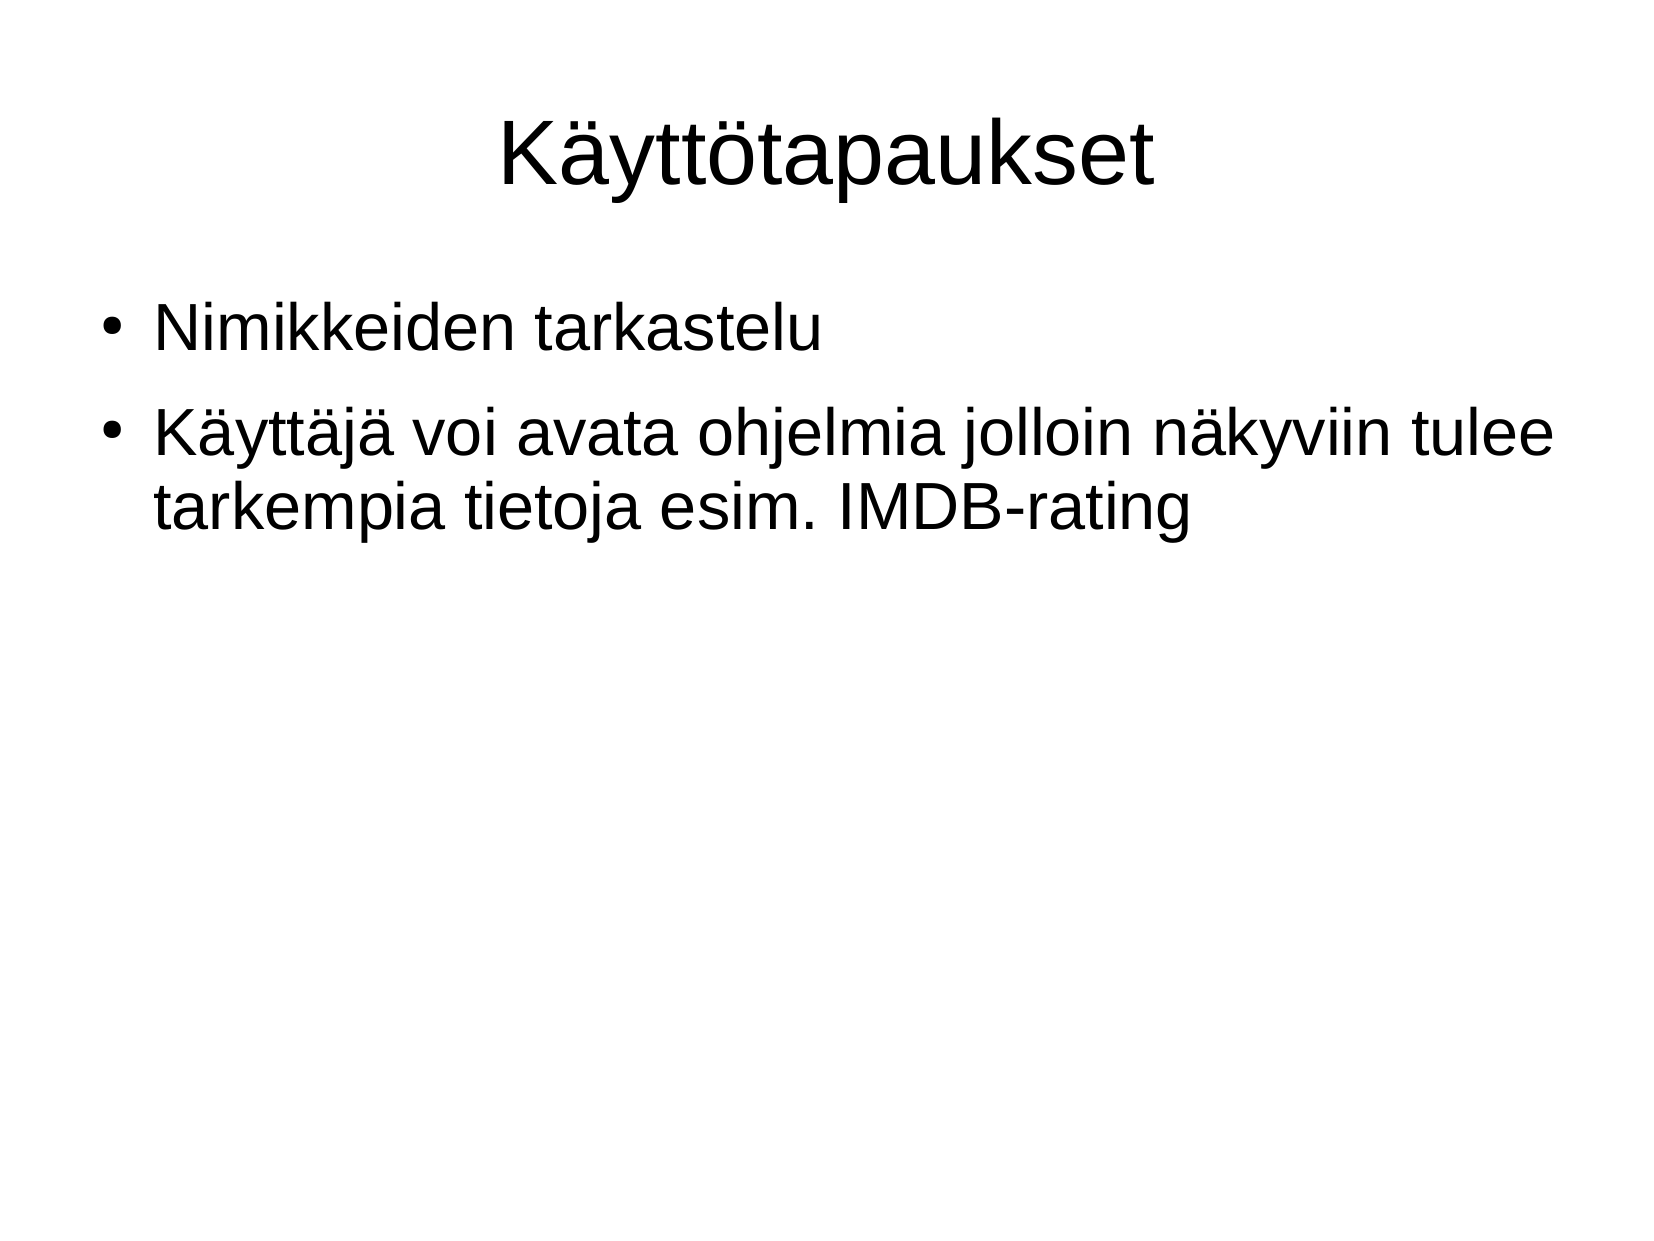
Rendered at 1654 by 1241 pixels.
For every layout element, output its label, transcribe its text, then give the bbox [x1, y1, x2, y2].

title Käyttötapaukset [82, 49, 1571, 257]
list Nimikkeiden tarkastelu Käyttäjä voi avata ohjelmia jolloin näkyviin tulee tarkempia tietoja esim. IMDB-rating [82, 290, 1571, 1010]
